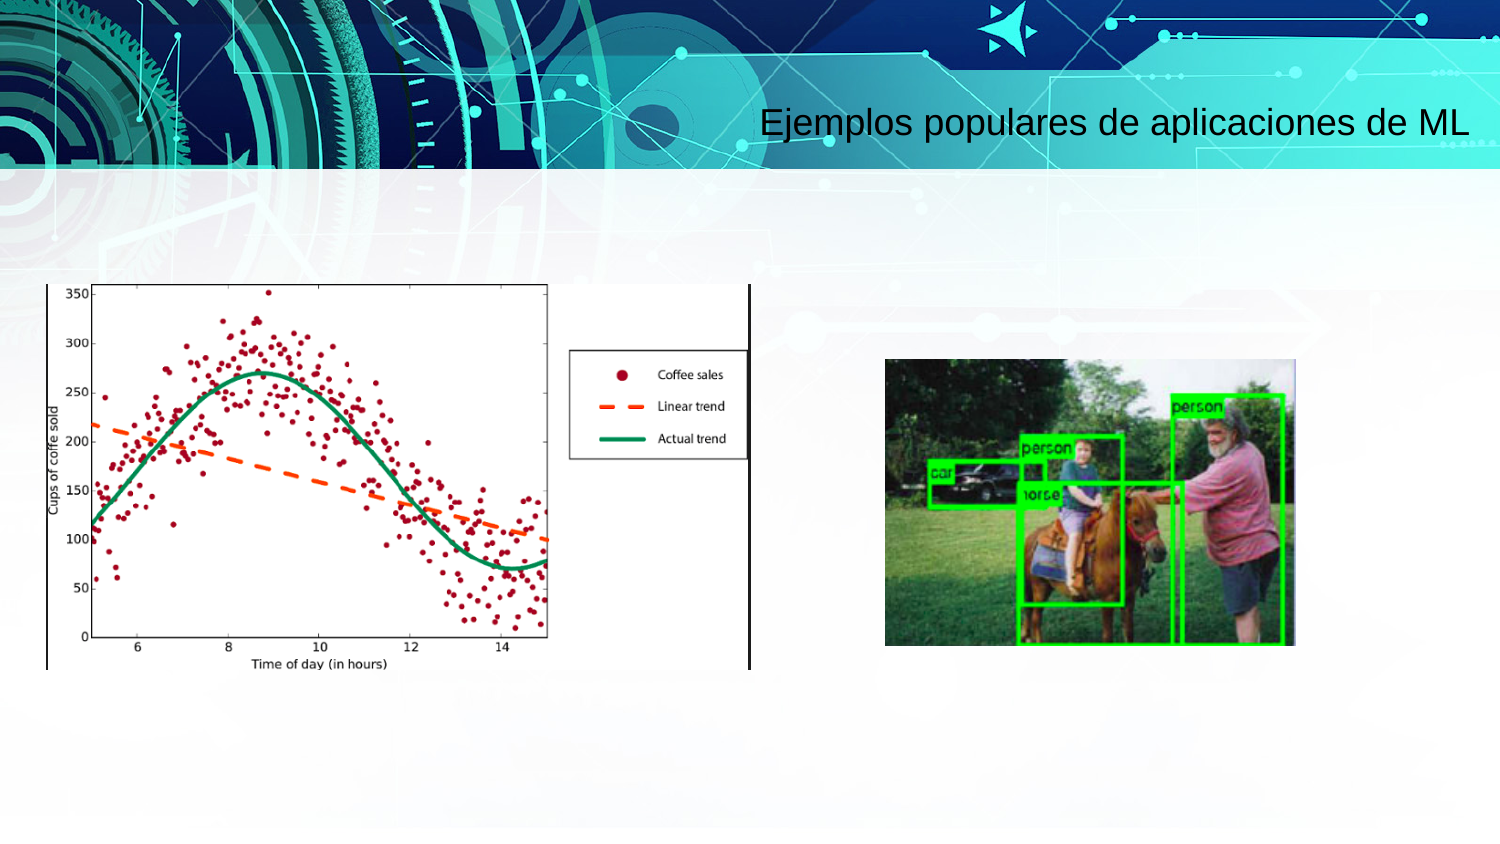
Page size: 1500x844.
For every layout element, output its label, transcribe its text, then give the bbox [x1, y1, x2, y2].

picture [0, 0, 1500, 844]
text_box Ejemplos populares de aplicaciones de ML [744, 93, 1486, 151]
